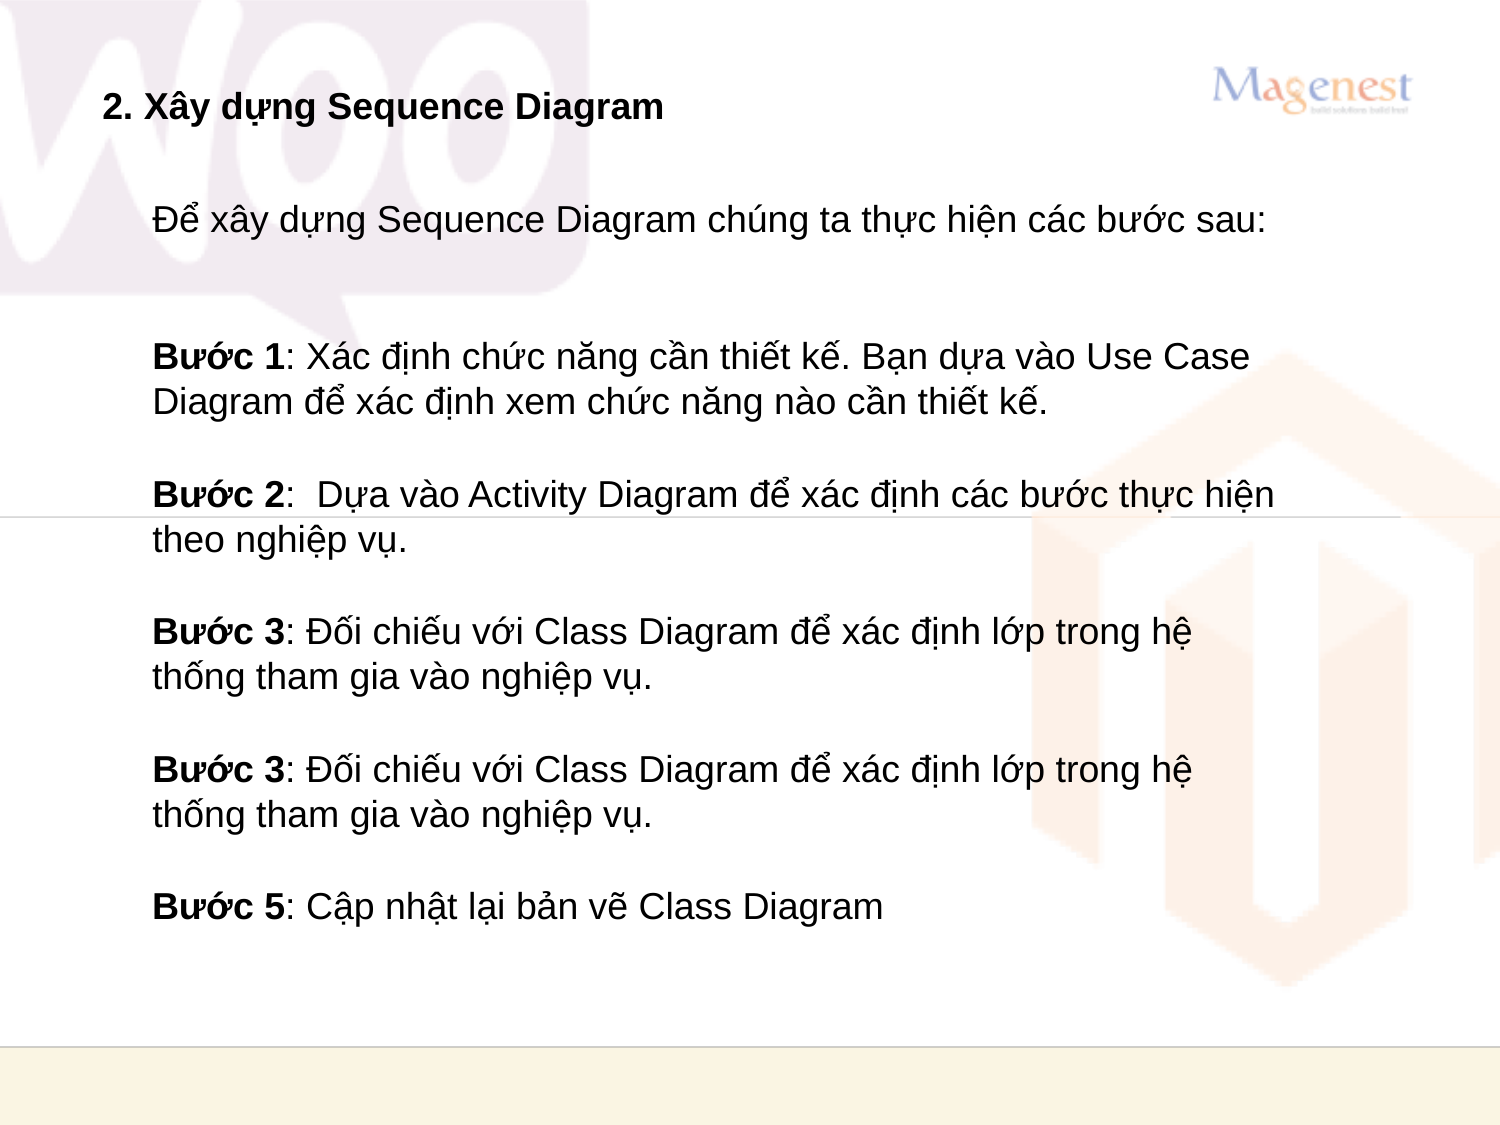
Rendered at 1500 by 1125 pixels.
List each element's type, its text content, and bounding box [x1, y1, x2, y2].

text_box Để xây dựng Sequence Diagram chúng ta thực hiện các bước sau: [137, 187, 1300, 248]
text_box Bước 5: Cập nhật lại bản vẽ Class Diagram [137, 874, 1250, 935]
picture [0, 0, 1500, 1125]
text_box Bước 3: Đối chiếu với Class Diagram để xác định lớp trong hệ thống tham gia vào nghiệp vụ. [137, 599, 1263, 705]
text_box Bước 2: Dựa vào Activity Diagram để xác định các bước thực hiện theo nghiệp vụ. [137, 462, 1300, 568]
text_box 2. Xây dựng Sequence Diagram [87, 74, 1250, 180]
text_box Bước 1: Xác định chức năng cần thiết kế. Bạn dựa vào Use Case Diagram để xác định xem chức năng nào cần thiết kế. [137, 324, 1288, 430]
text_box Bước 3: Đối chiếu với Class Diagram để xác định lớp trong hệ thống tham gia vào nghiệp vụ. [137, 737, 1213, 843]
